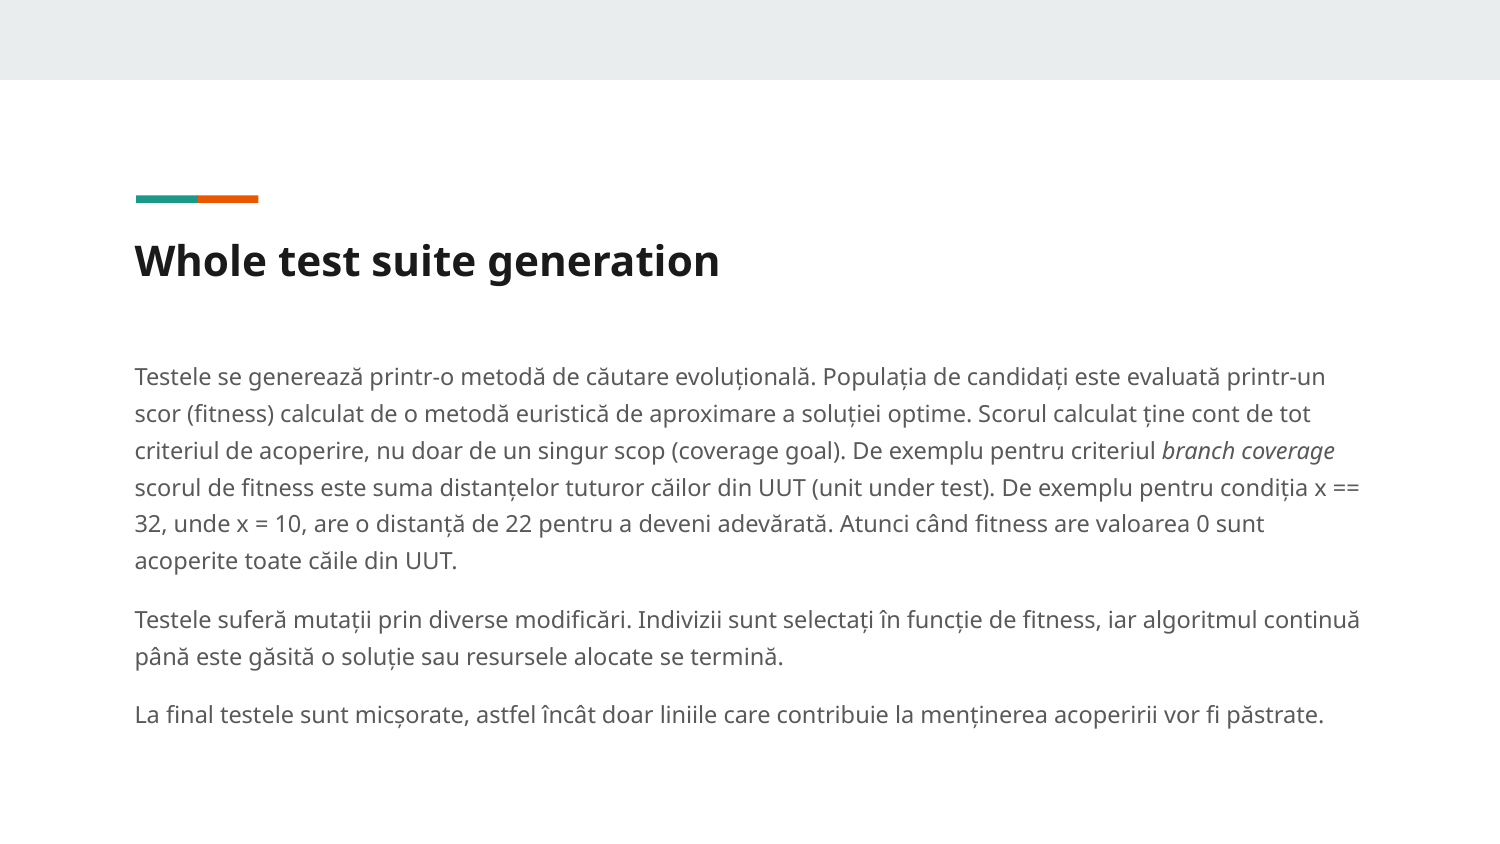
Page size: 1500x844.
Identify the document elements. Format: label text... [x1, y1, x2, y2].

title Whole test suite generation [119, 216, 1381, 305]
list Testele se generează printr-o metodă de căutare evoluțională. Populația de candidați este evaluată printr-un scor (fitness) calculat de o metodă euristică de aproximare a soluției optime. Scorul calculat ține cont de tot criteriul de acoperire, nu doar de un singur scop (coverage goal). De exemplu pentru criteriul branch coverage scorul de fitness este suma distanțelor tuturor căilor din UUT (unit under test). De exemplu pentru condiția x == 32, unde x = 10, are o distanță de 22 pentru a deveni adevărată. Atunci când fitness are valoarea 0 sunt acoperite toate căile din UUT. Testele suferă mutații prin diverse modificări. Indivizii sunt selectați în funcție de fitness, iar algoritmul continuă până este găsită o soluție sau resursele alocate se termină. La final testele sunt micșorate, astfel încât doar liniile care contribuie la menținerea acoperirii vor fi păstrate. [119, 341, 1381, 747]
